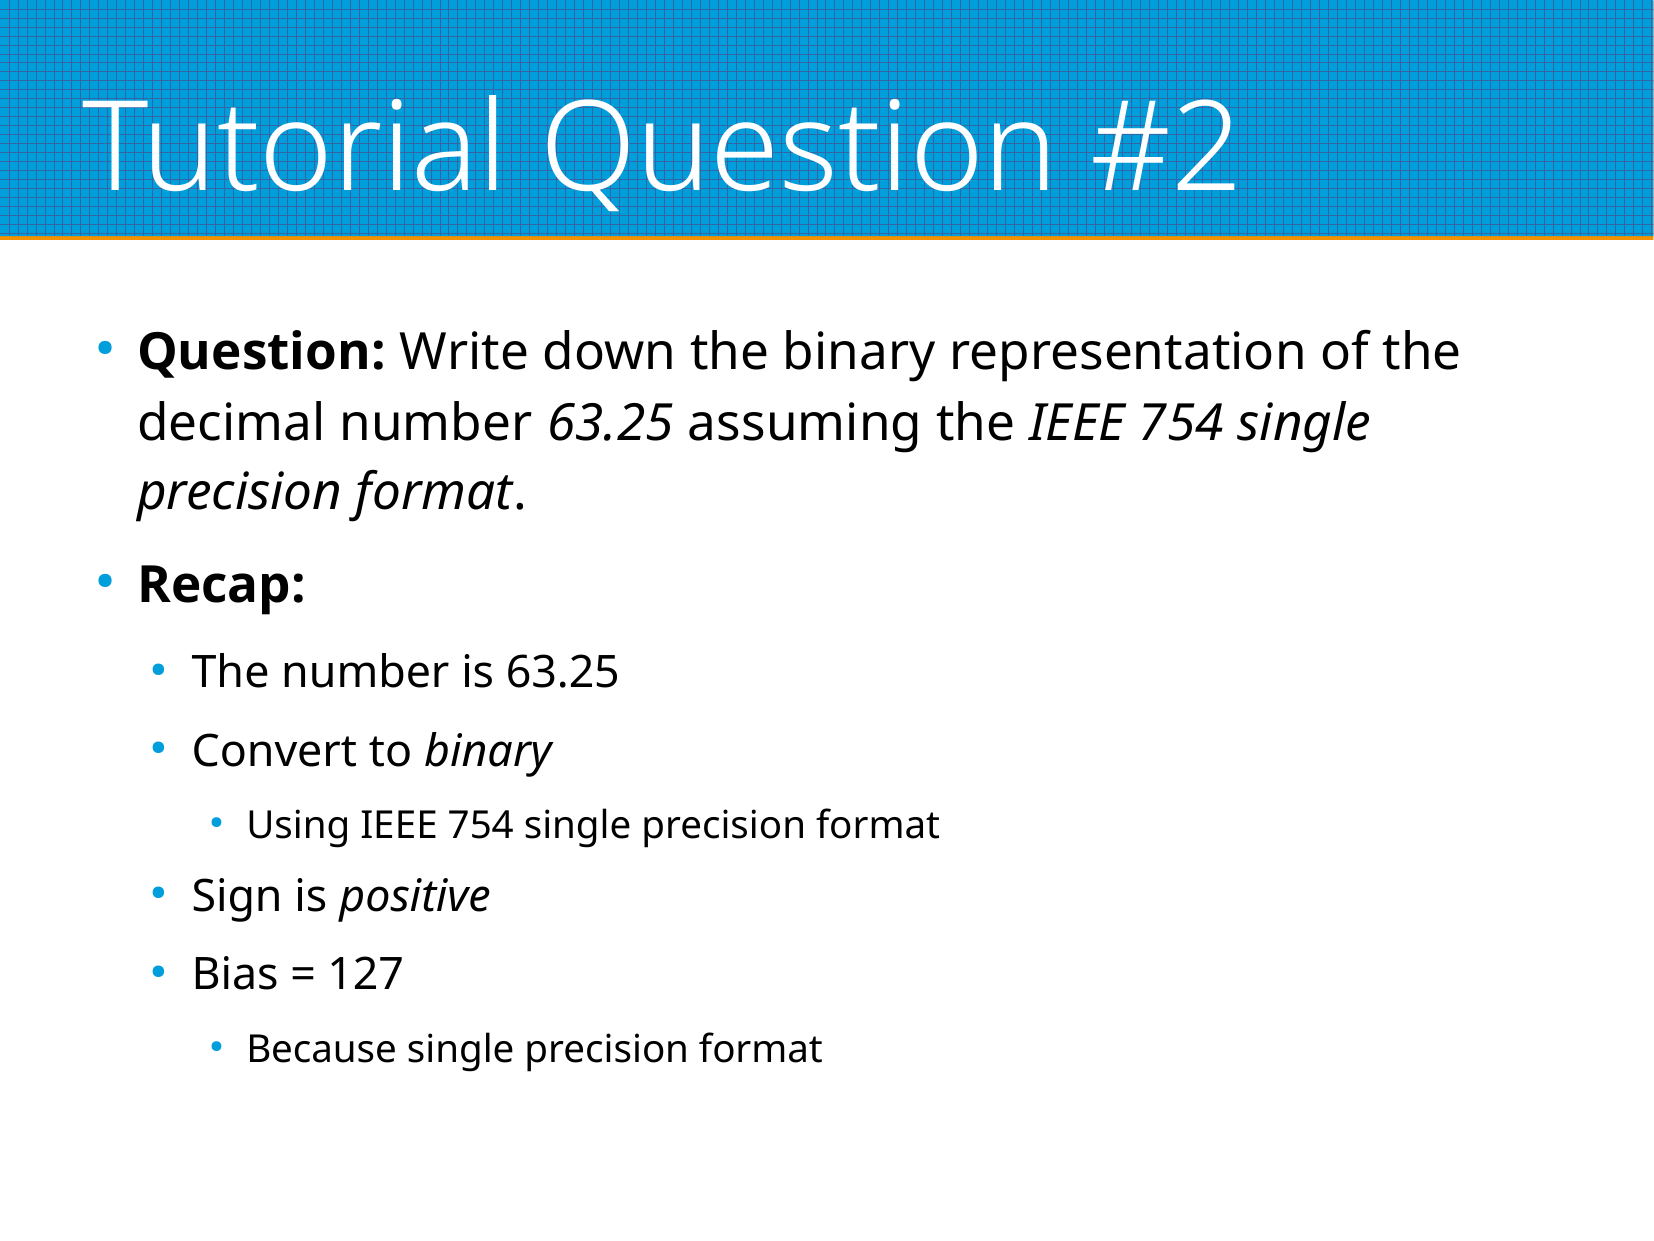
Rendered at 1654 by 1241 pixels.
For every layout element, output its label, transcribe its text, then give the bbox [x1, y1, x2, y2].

title Tutorial Question #2 [82, 19, 1571, 227]
list Question: Write down the binary representation of the decimal number 63.25 assuming the IEEE 754 single precision format. Recap: The number is 63.25 Convert to binary Using IEEE 754 single precision format Sign is positive Bias = 127 Because single precision format [82, 314, 1563, 1081]
